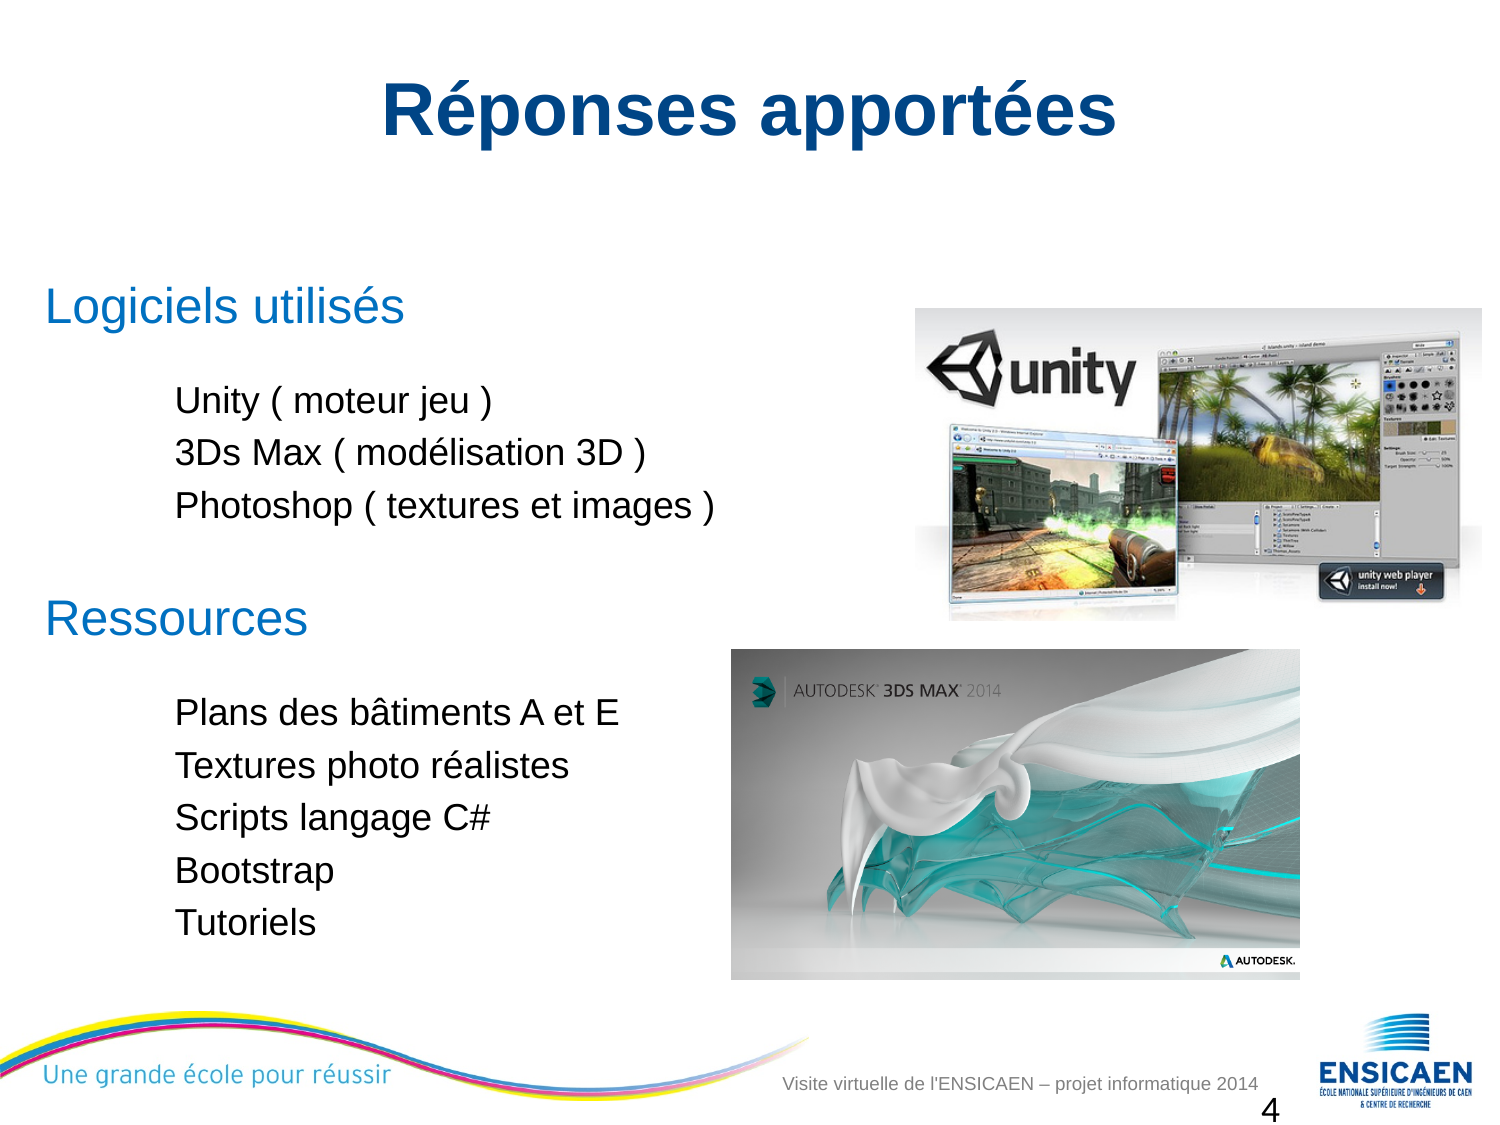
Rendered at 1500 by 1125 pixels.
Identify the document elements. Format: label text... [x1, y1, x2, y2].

picture [915, 308, 1482, 621]
picture [0, 1011, 809, 1101]
picture [731, 649, 1300, 980]
slide_number <numéro> [1246, 1070, 1317, 1125]
picture [1316, 1011, 1475, 1110]
text_box Visite virtuelle de l'ENSICAEN – projet informatique 2014 [767, 1065, 1300, 1125]
title Réponses apportées [75, 45, 1425, 233]
text_box Logiciels utilisés Unity ( moteur jeu ) 3Ds Max ( modélisation 3D ) Photoshop ( textures et images ) Ressources Plans des bâtiments A et E Textures photo réalistes Scripts langage C# Bootstrap Tutoriels [29, 265, 739, 1046]
